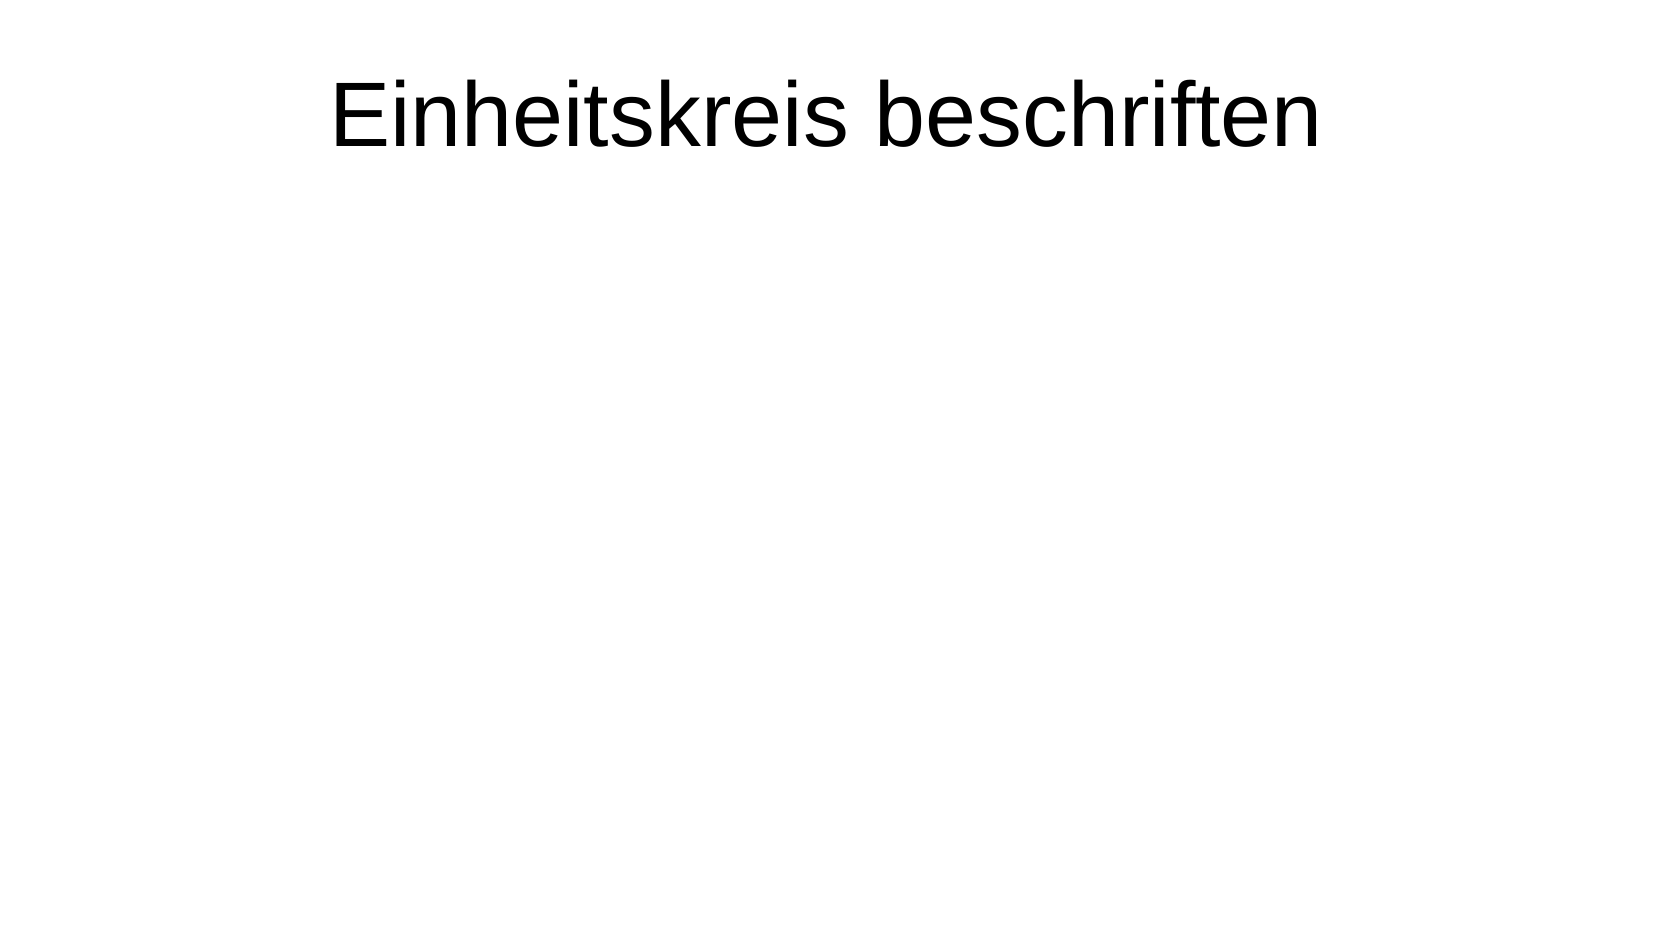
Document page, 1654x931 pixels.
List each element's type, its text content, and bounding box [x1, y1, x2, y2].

title Einheitskreis beschriften [82, 37, 1571, 193]
